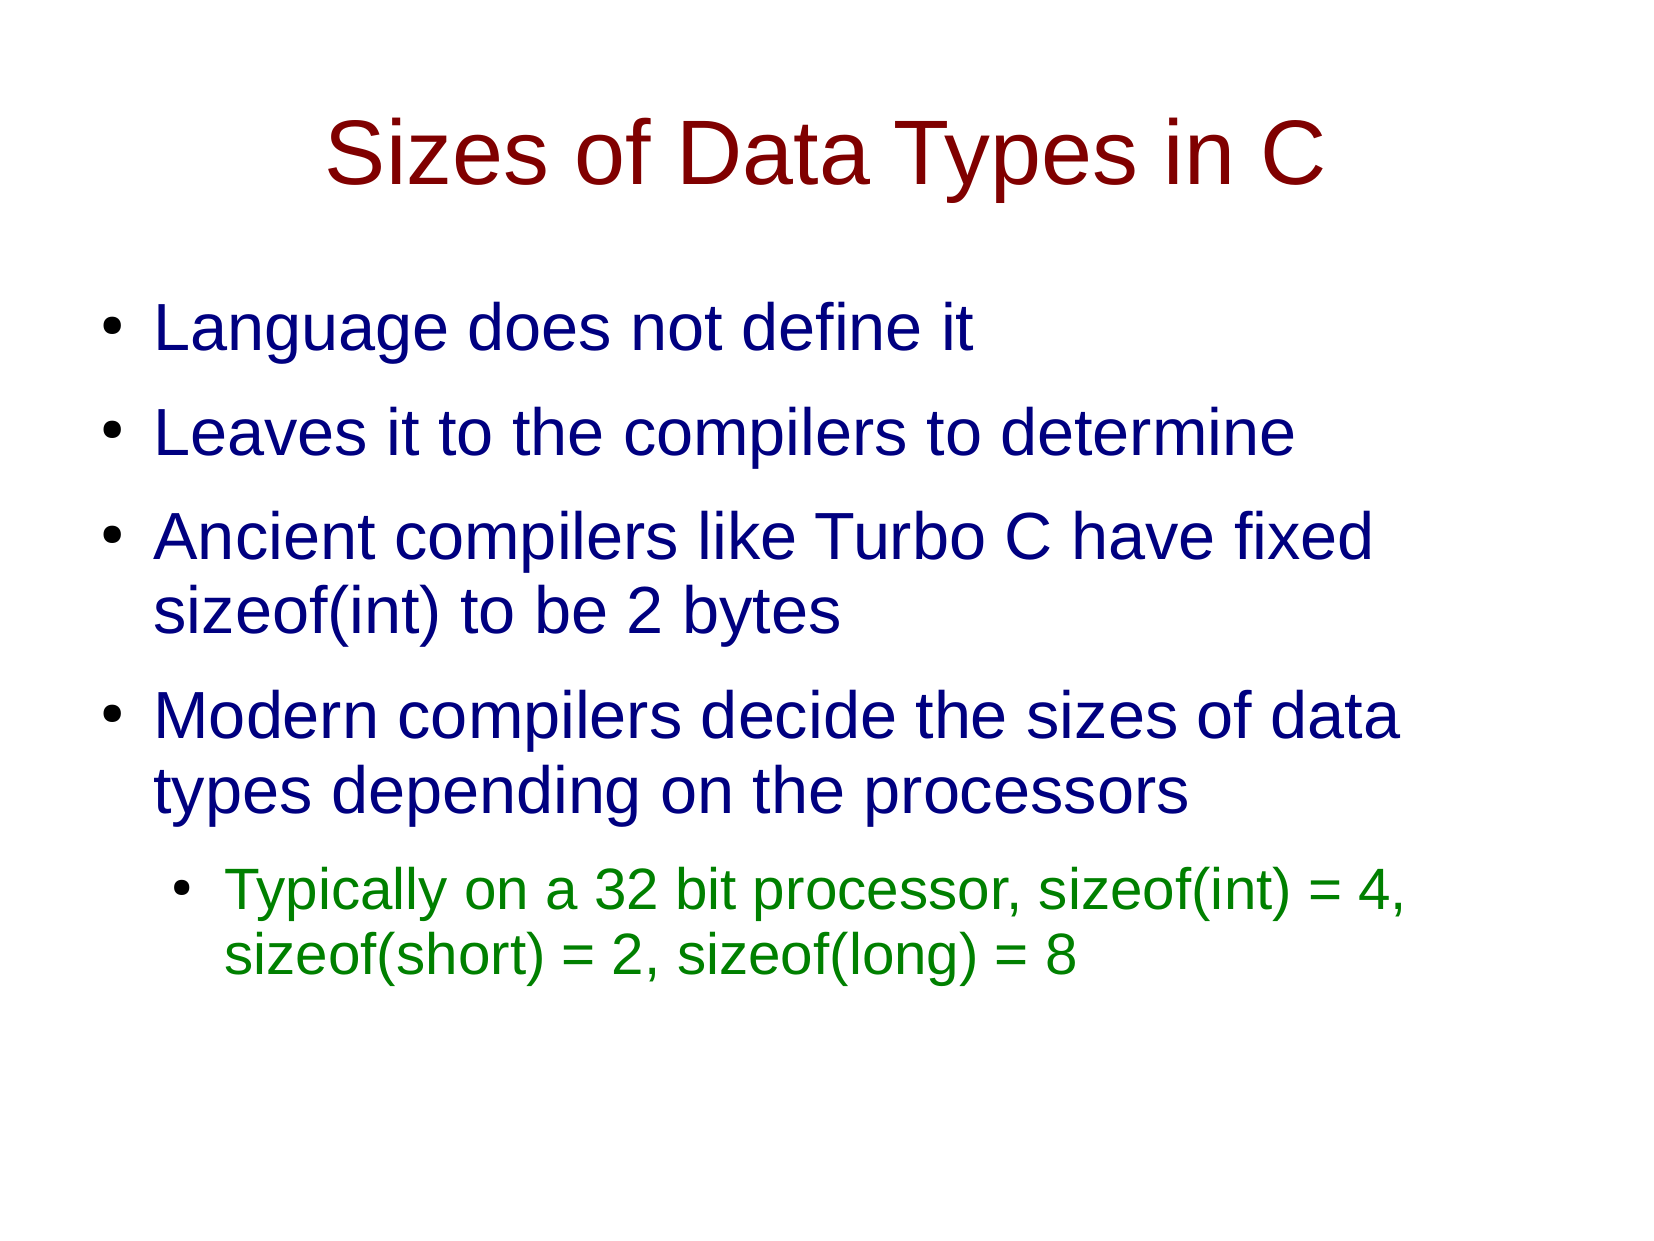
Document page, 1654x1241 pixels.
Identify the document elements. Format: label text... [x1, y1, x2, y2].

title Sizes of Data Types in C [82, 49, 1571, 257]
list Language does not define it Leaves it to the compilers to determine Ancient compilers like Turbo C have fixed sizeof(int) to be 2 bytes Modern compilers decide the sizes of data types depending on the processors Typically on a 32 bit processor, sizeof(int) = 4, sizeof(short) = 2, sizeof(long) = 8 [82, 290, 1571, 1010]
